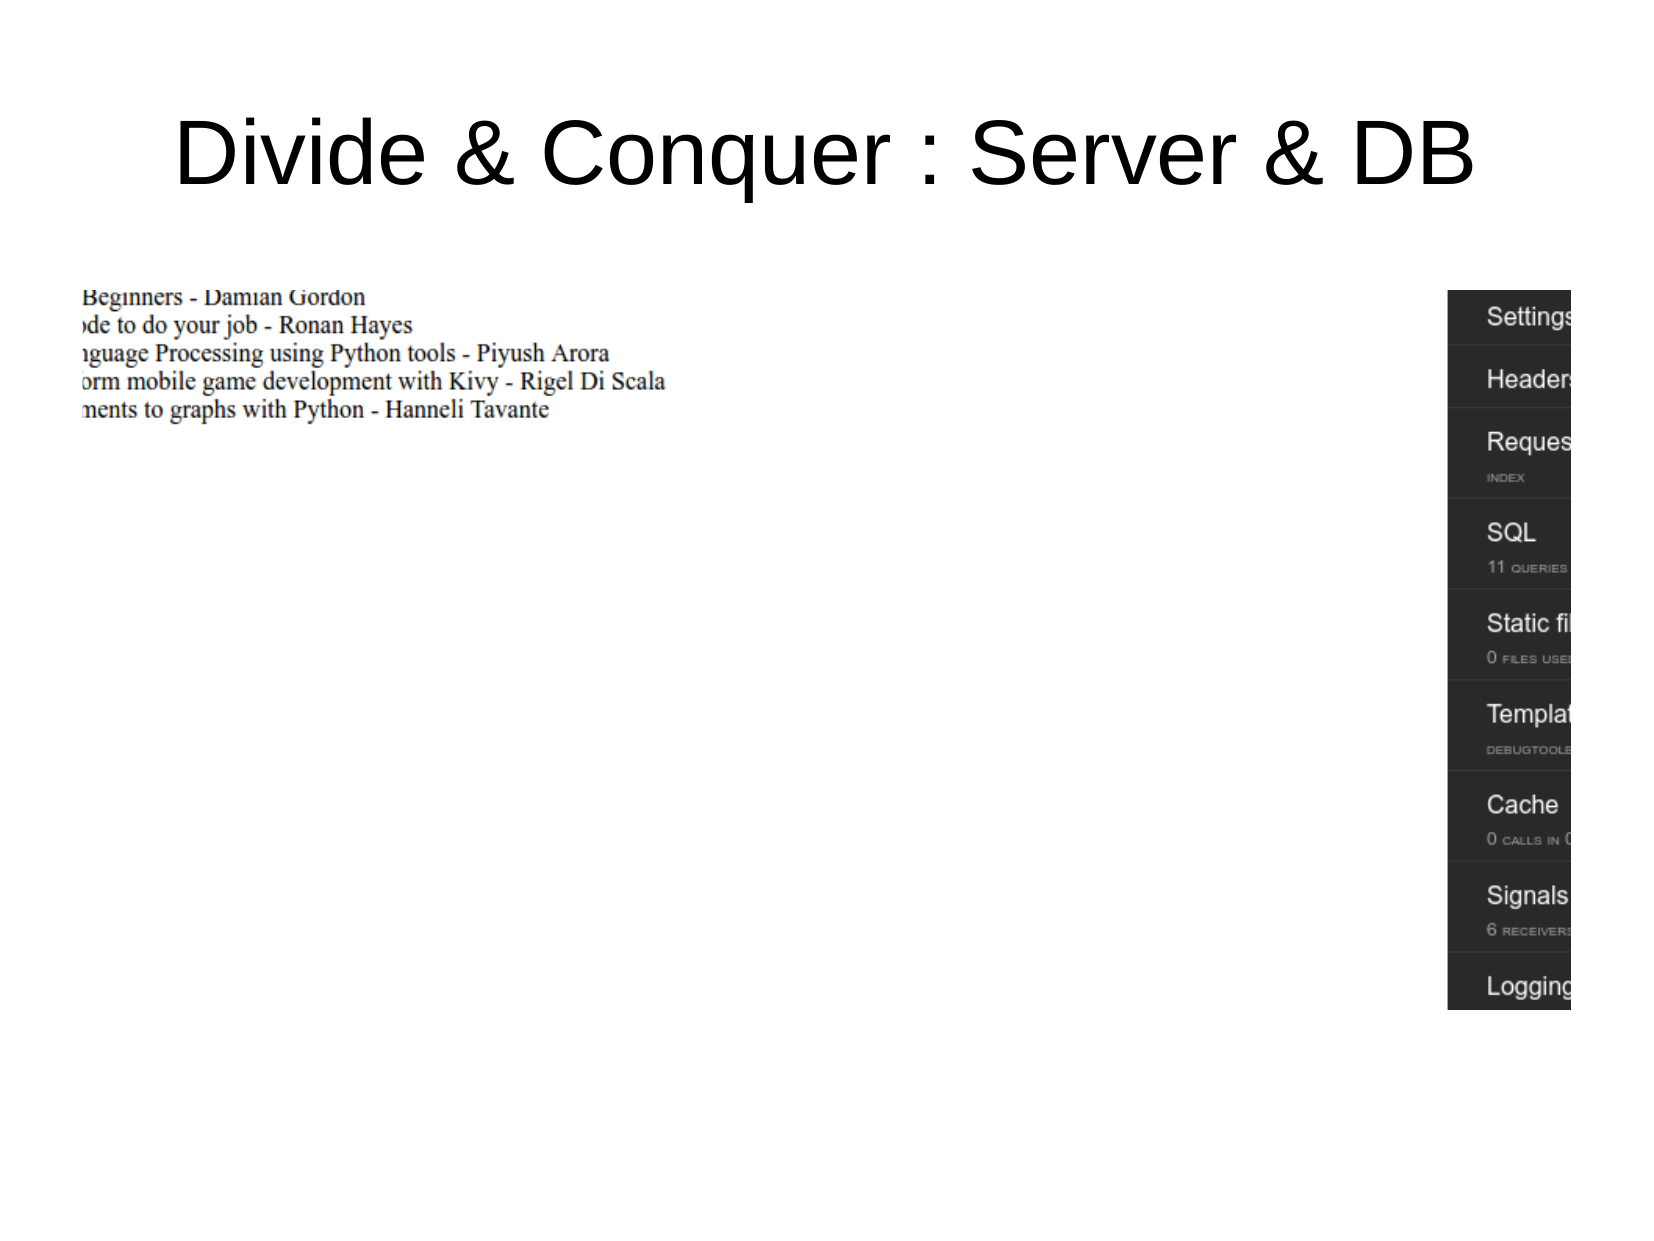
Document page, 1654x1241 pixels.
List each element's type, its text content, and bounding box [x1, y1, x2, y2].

list [82, 290, 1571, 1010]
title Divide & Conquer : Server & DB [82, 49, 1571, 257]
